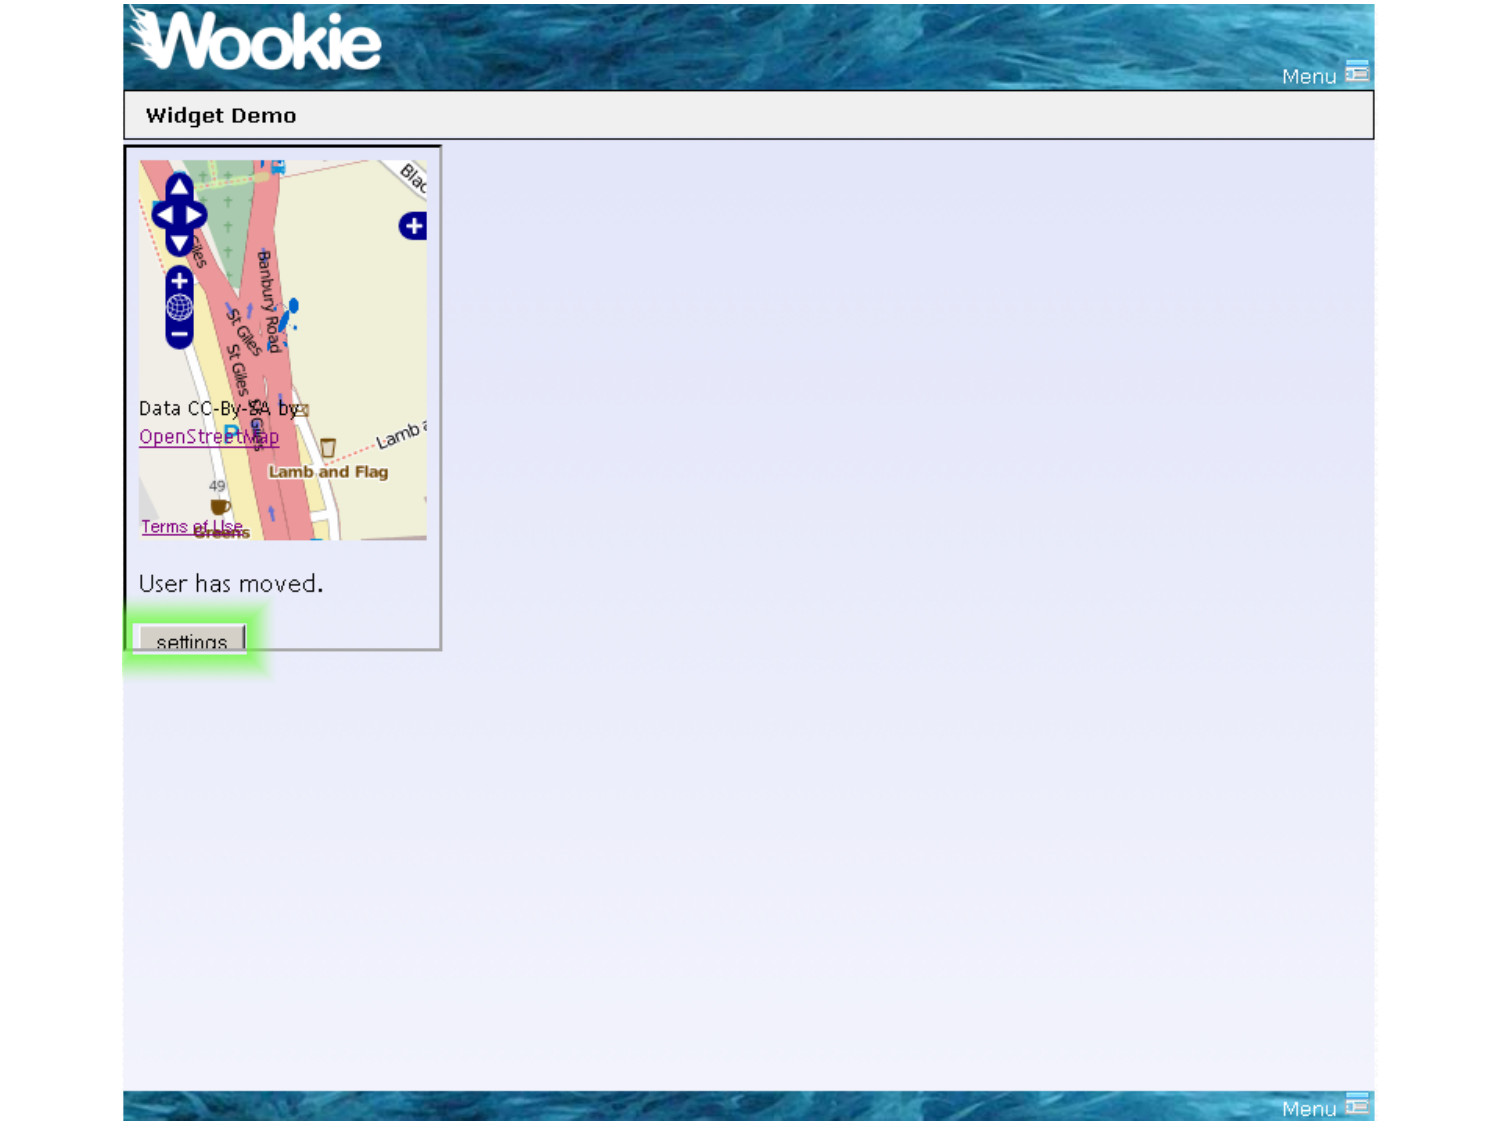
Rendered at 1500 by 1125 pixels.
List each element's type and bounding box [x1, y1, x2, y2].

picture [122, 4, 1378, 1121]
